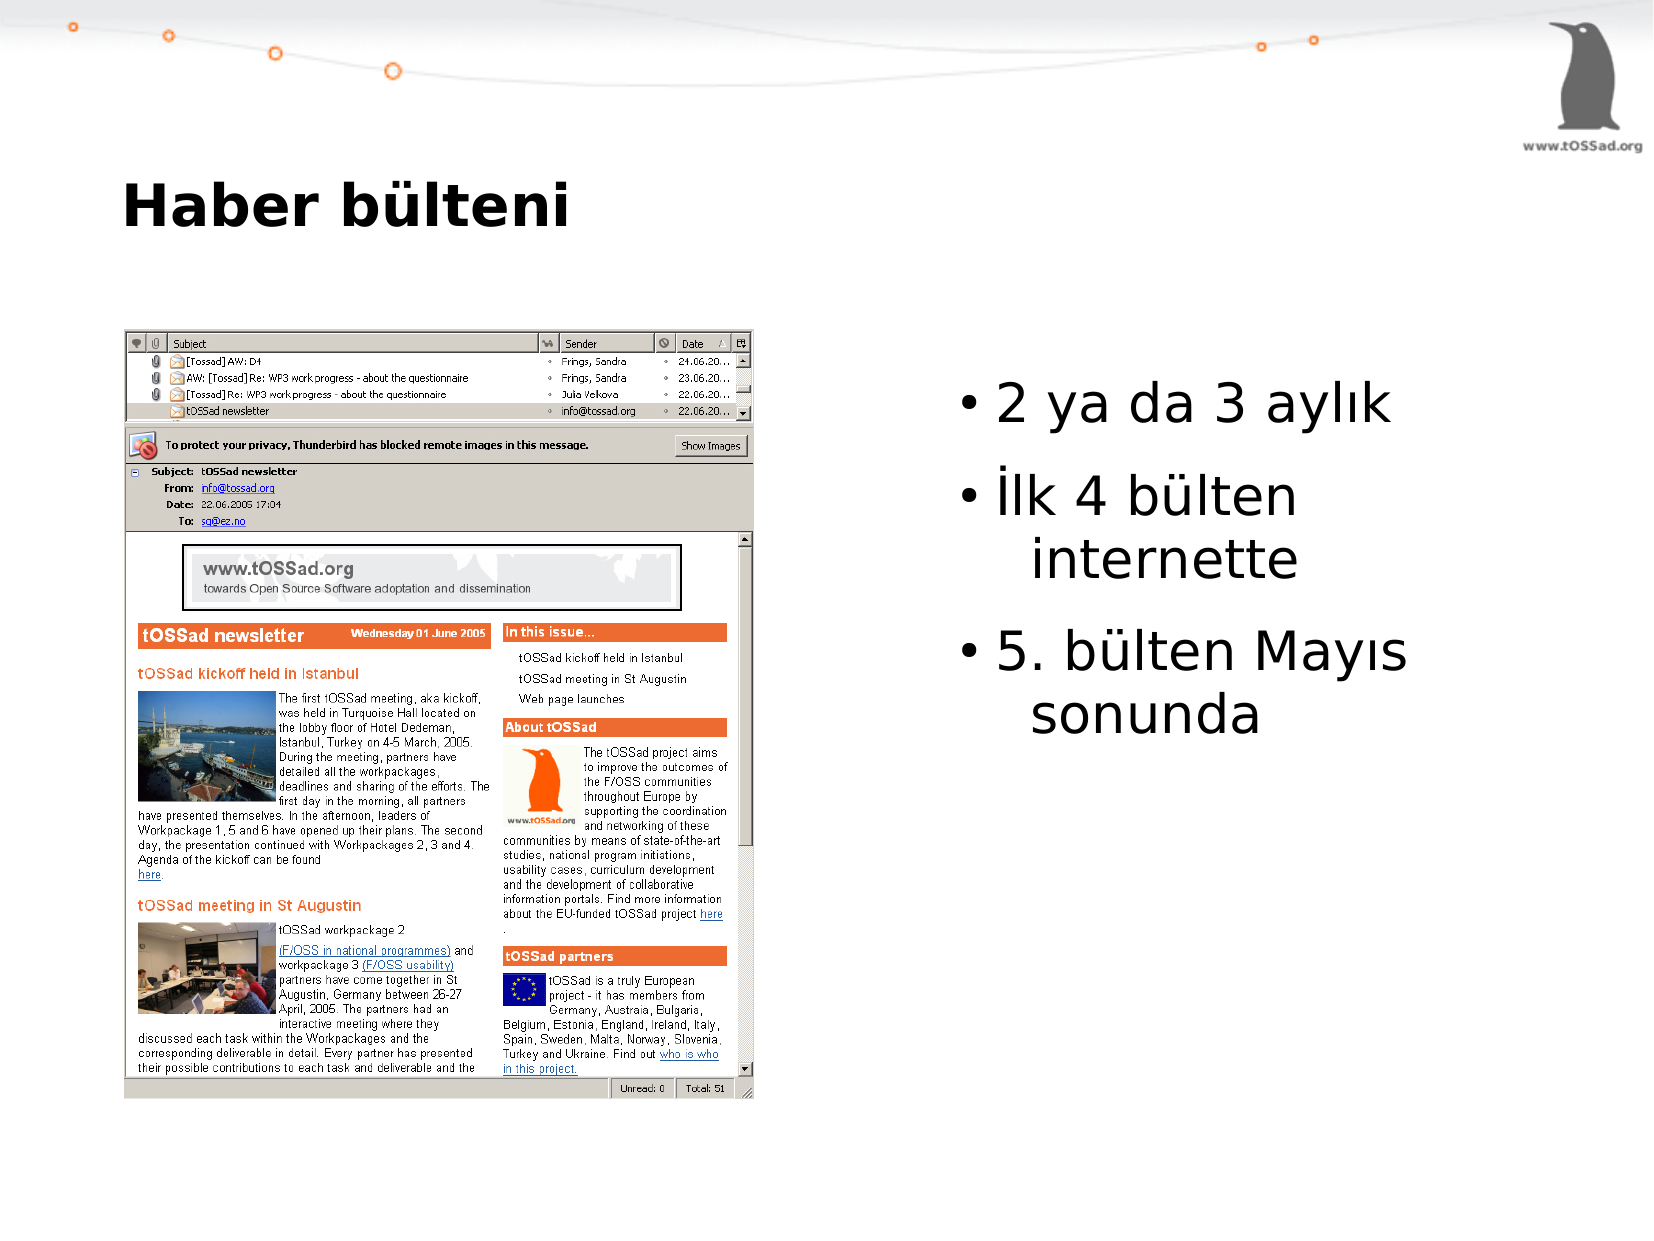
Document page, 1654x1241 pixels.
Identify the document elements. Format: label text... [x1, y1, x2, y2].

title Haber bülteni [121, 102, 1534, 311]
picture [0, 0, 1654, 157]
text_box 2 ya da 3 aylık İlk 4 bülten internette 5. bülten Mayıs sonunda [888, 372, 1495, 1080]
picture [124, 329, 754, 1099]
